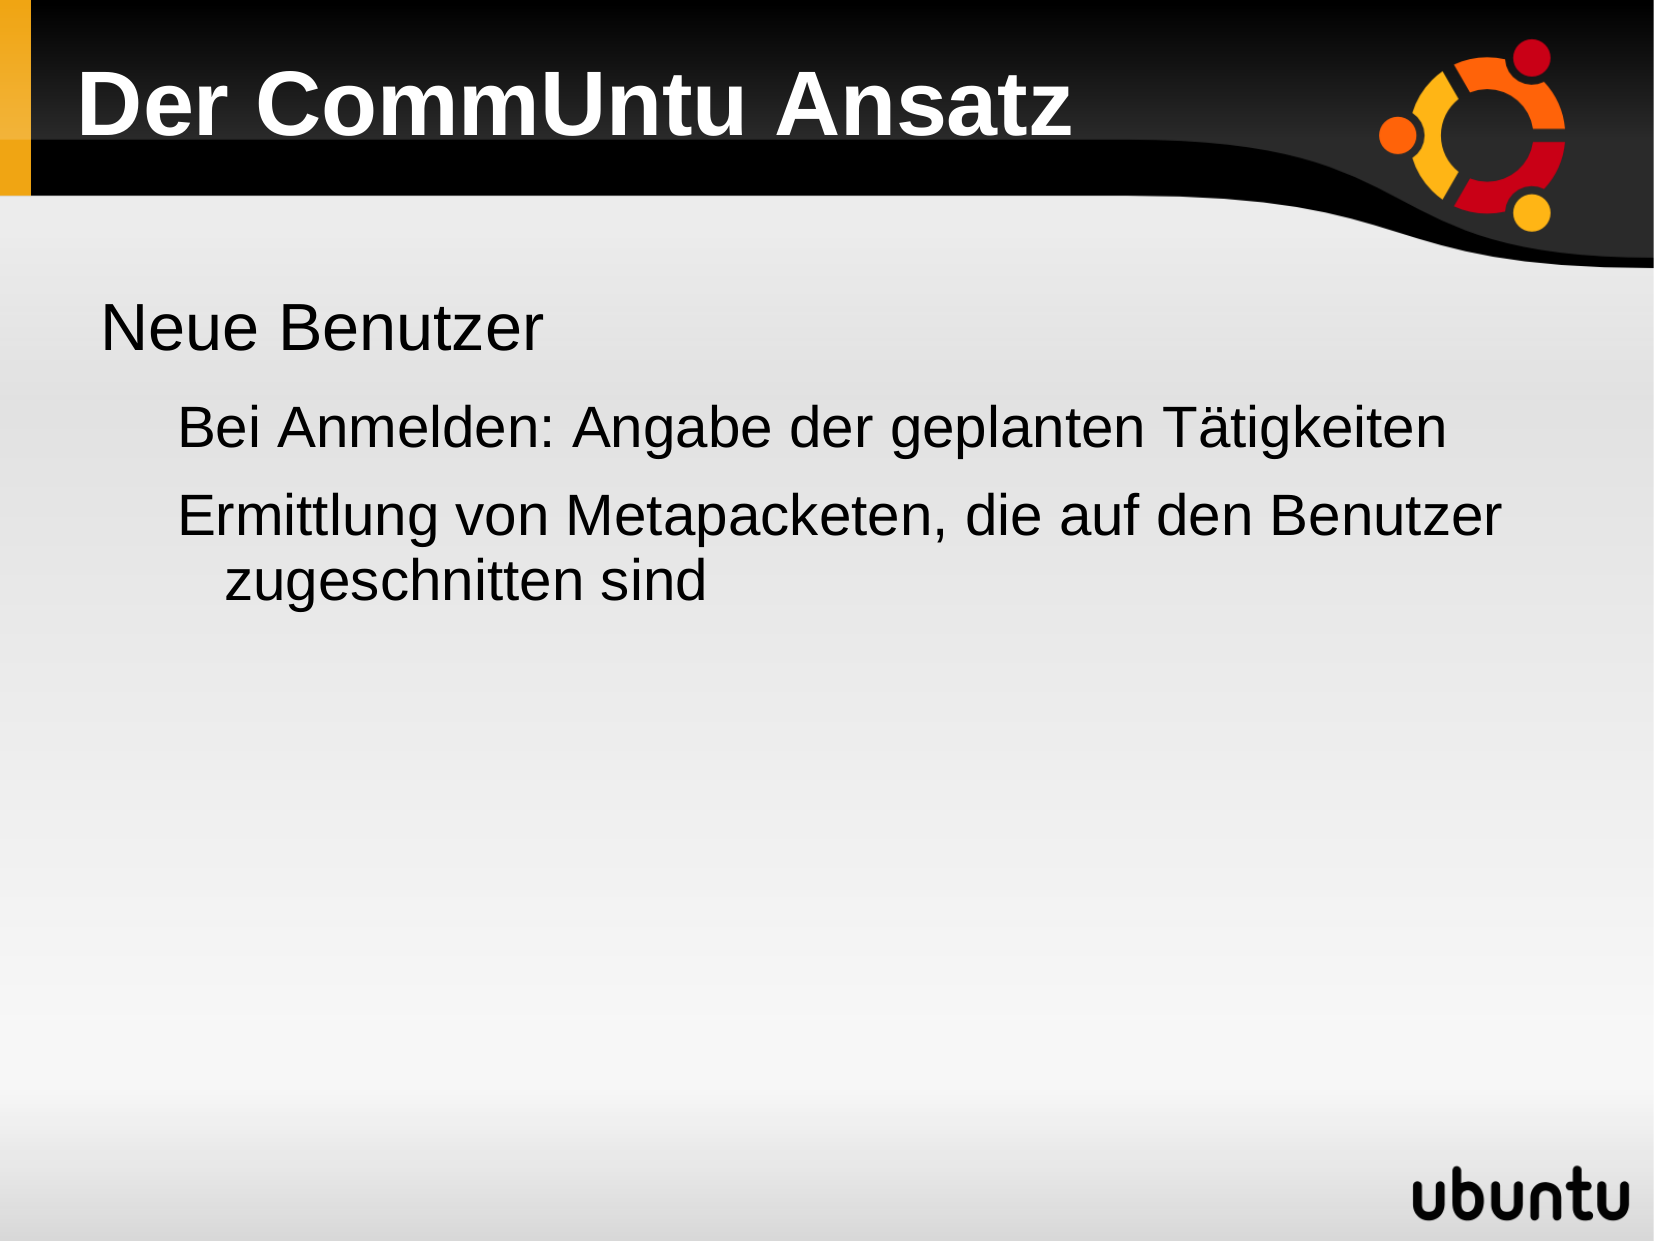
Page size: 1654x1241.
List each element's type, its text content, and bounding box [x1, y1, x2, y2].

list Neue Benutzer Bei Anmelden: Angabe der geplanten Tätigkeiten Ermittlung von Metapacketen, die auf den Benutzer zugeschnitten sind [82, 290, 1571, 1094]
picture [0, 0, 1654, 1241]
title Der CommUntu Ansatz [76, 7, 1565, 200]
